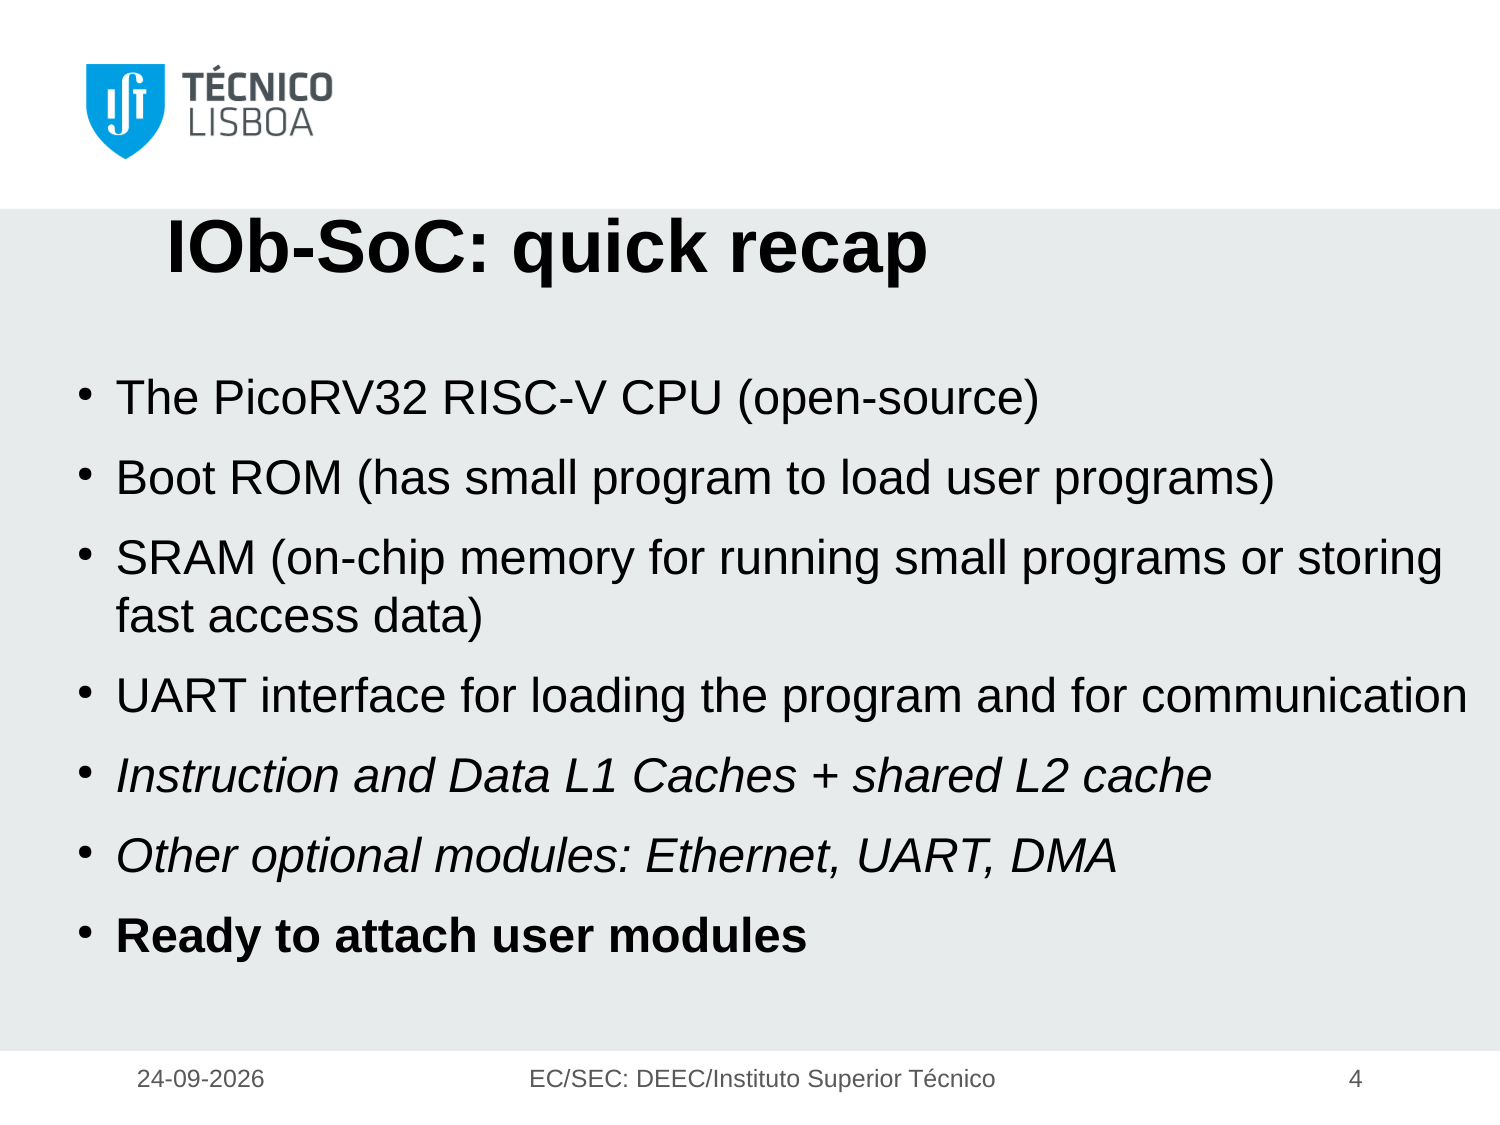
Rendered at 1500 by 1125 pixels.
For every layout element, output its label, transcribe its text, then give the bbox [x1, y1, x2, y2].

picture [0, 0, 1500, 1125]
title IOb-SoC: quick recap [151, 171, 1408, 314]
list The PicoRV32 RISC-V CPU (open-source) Boot ROM (has small program to load user programs) SRAM (on-chip memory for running small programs or storing fast access data) UART interface for loading the program and for communication Instruction and Data L1 Caches + shared L2 cache Other optional modules: Ethernet, UART, DMA Ready to attach user modules [63, 366, 1477, 1028]
footer EC/SEC: DEEC/Instituto Superior Técnico [512, 1052, 1021, 1103]
slide_number 29-09-2020 [121, 1052, 425, 1103]
slide_number <number> [1077, 1052, 1378, 1103]
